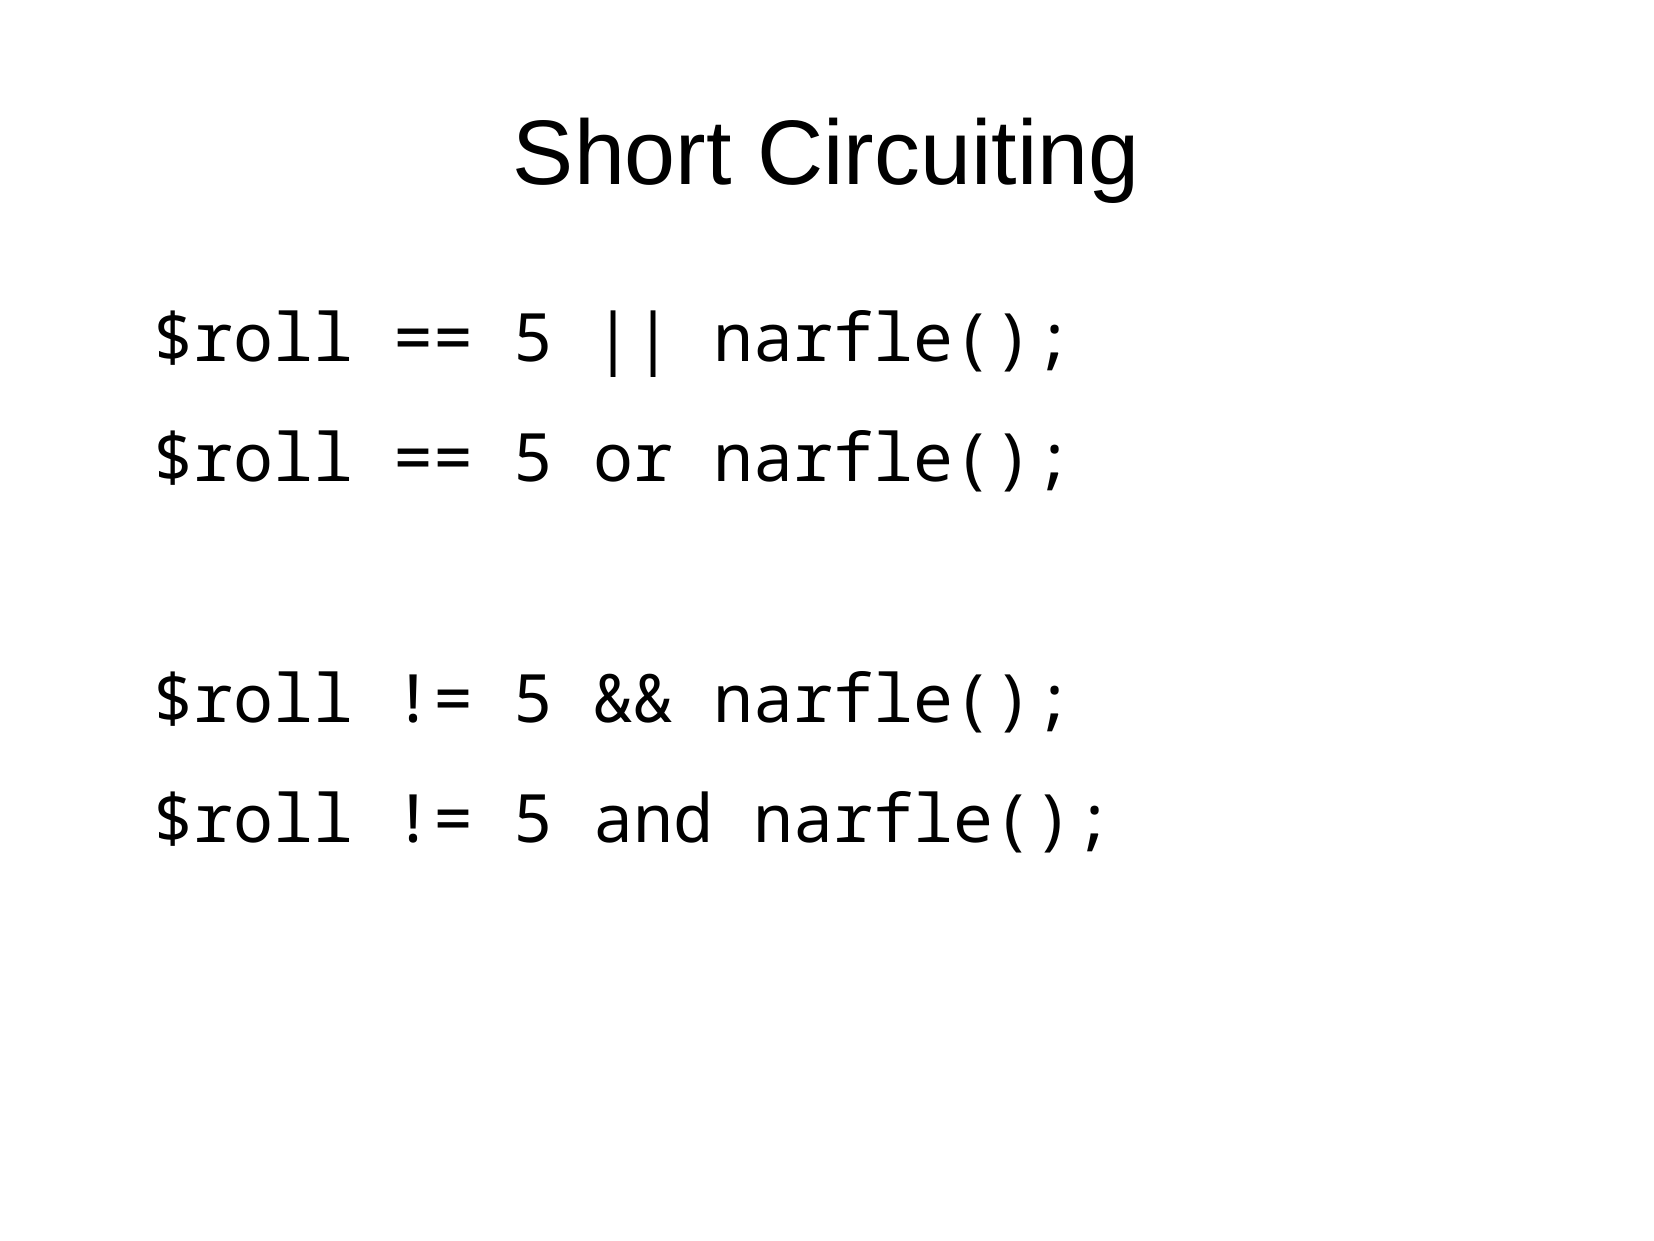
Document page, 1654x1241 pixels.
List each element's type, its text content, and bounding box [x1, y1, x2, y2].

title Short Circuiting [82, 49, 1571, 257]
list $roll == 5 || narfle(); $roll == 5 or narfle(); $roll != 5 && narfle(); $roll != 5 and narfle(); [82, 290, 1571, 1010]
